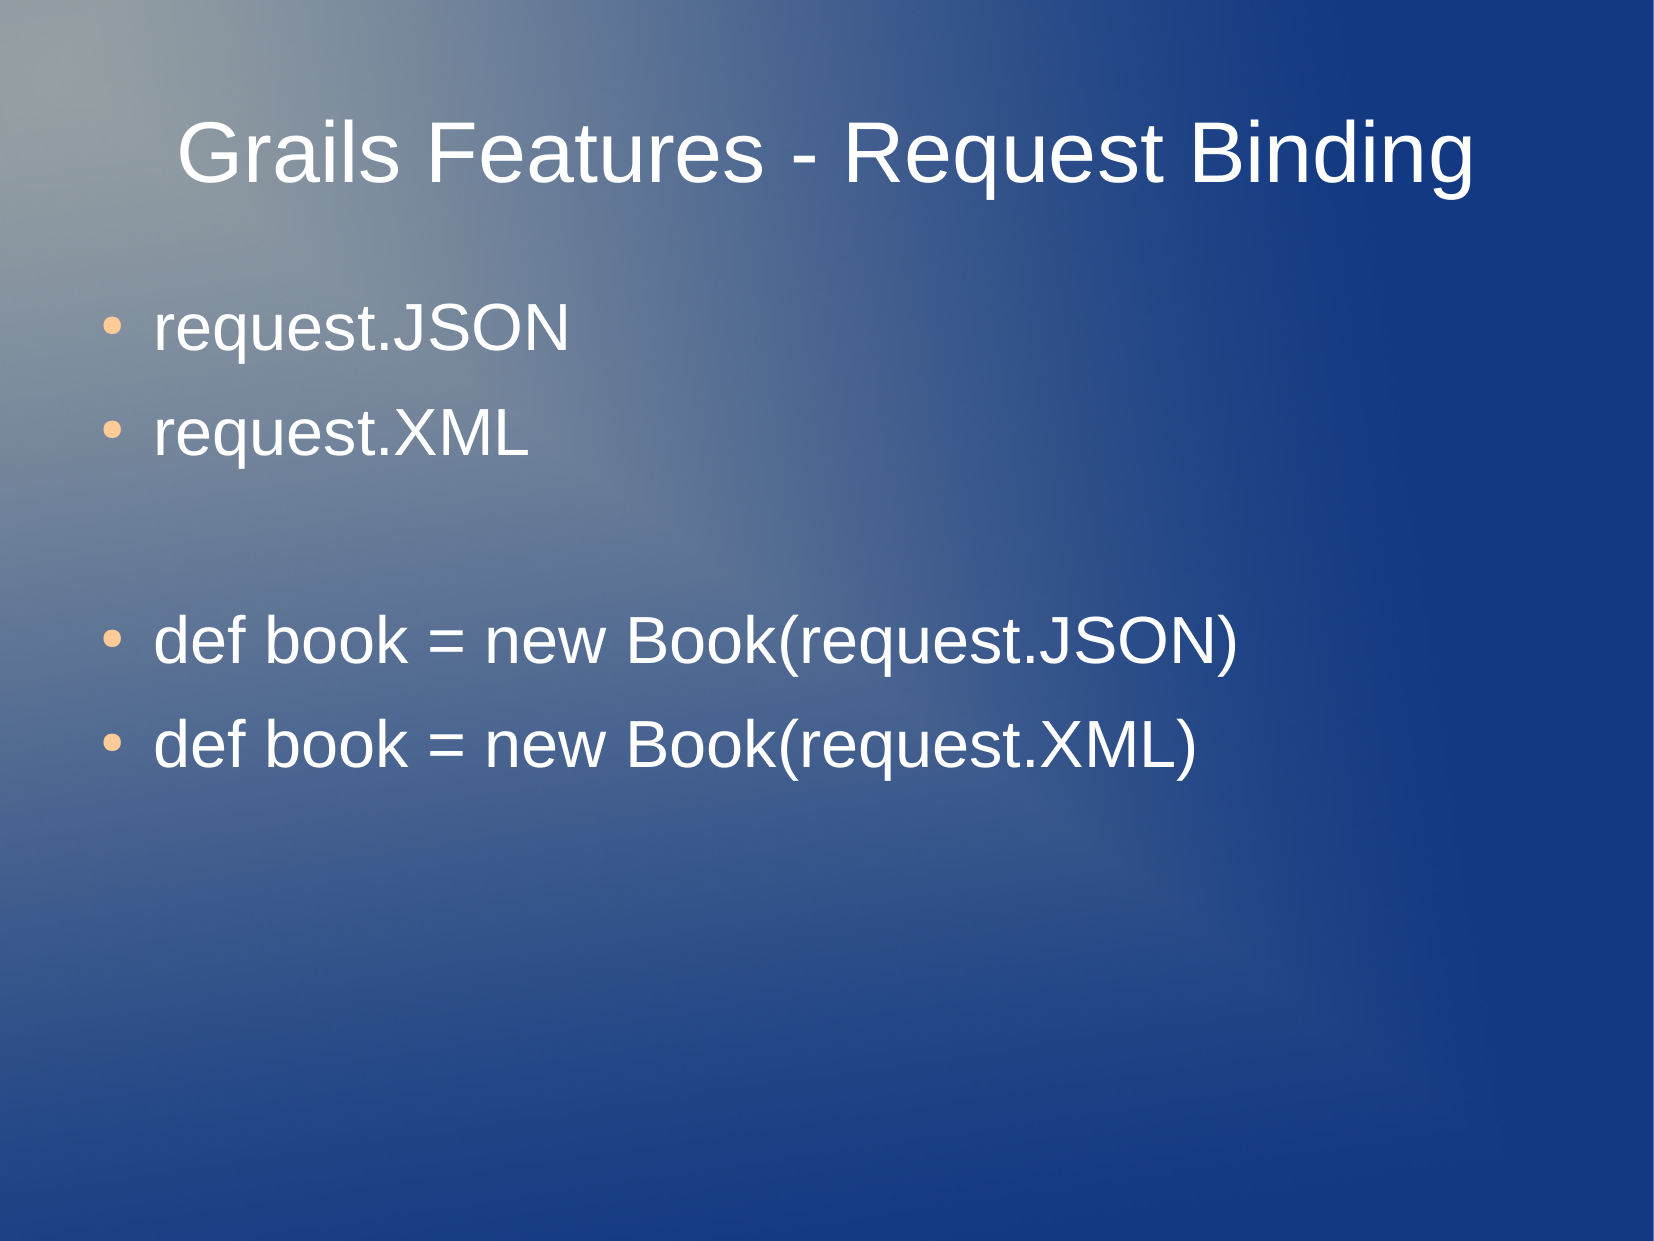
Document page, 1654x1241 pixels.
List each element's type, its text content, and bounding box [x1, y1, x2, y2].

title Grails Features - Request Binding [82, 49, 1571, 257]
list request.JSON request.XML def book = new Book(request.JSON) def book = new Book(request.XML) [82, 290, 1571, 1010]
picture [0, 0, 1654, 1241]
